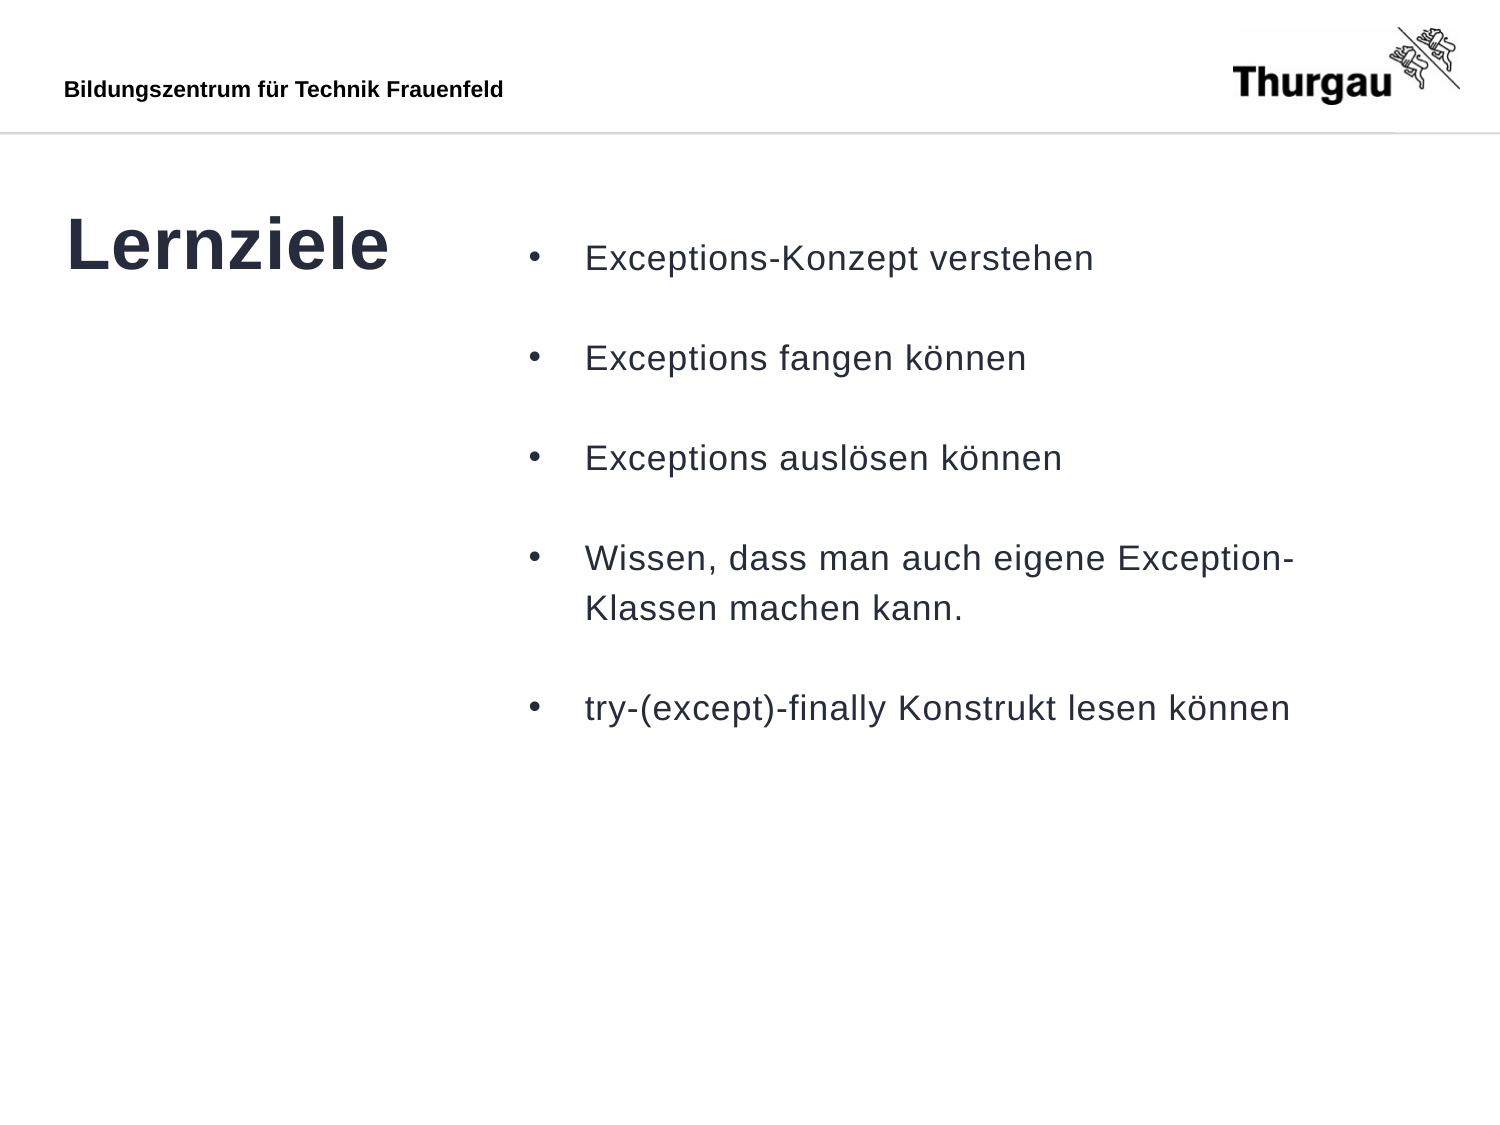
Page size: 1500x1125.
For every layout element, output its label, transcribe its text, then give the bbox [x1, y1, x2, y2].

text_box Lernziele [51, 208, 505, 587]
text_box Exceptions-Konzept verstehen Exceptions fangen können Exceptions auslösen können Wissen, dass man auch eigene Exception-Klassen machen kann. try-(except)-finally Konstrukt lesen können [513, 219, 1435, 1042]
picture [1233, 27, 1460, 105]
text_box Bildungszentrum für Technik Frauenfeld [48, 65, 667, 115]
